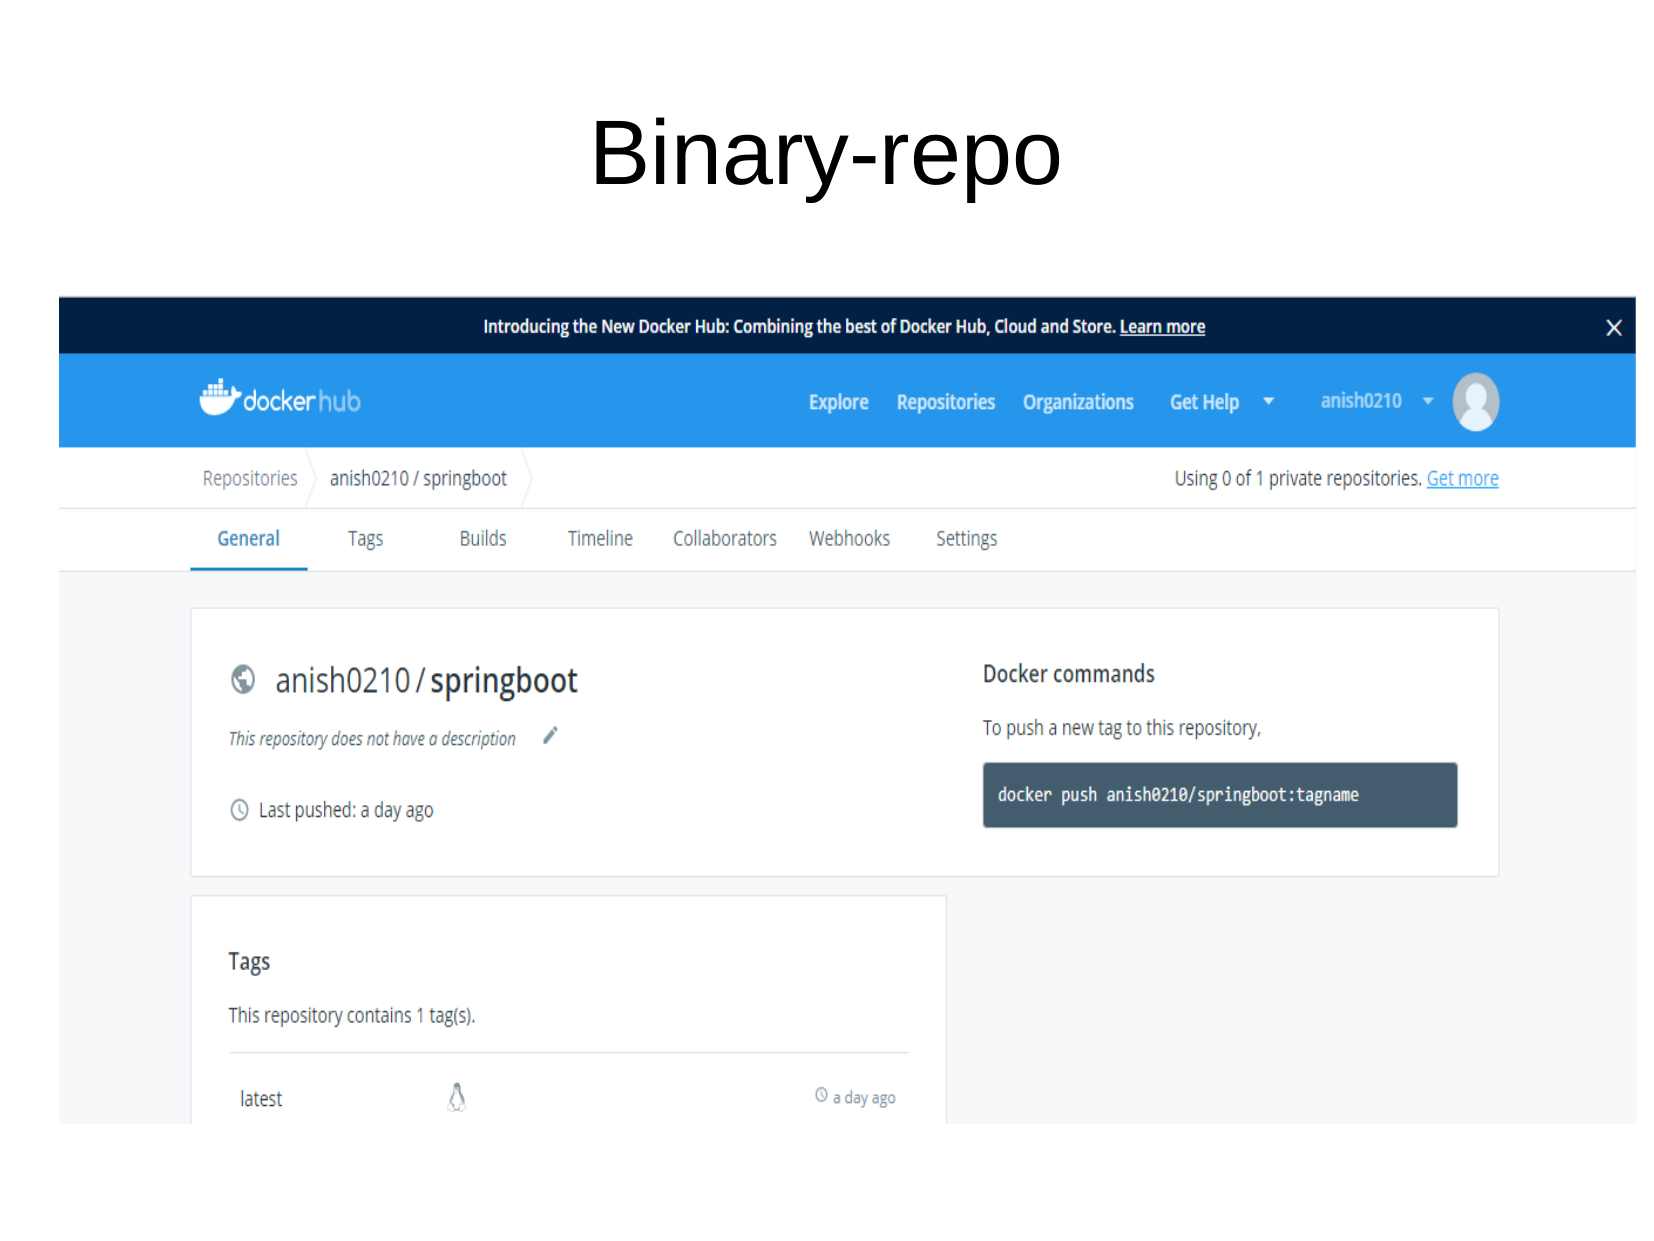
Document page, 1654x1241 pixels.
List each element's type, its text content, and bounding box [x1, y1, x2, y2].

title Binary-repo [82, 49, 1571, 257]
picture [59, 295, 1637, 1124]
